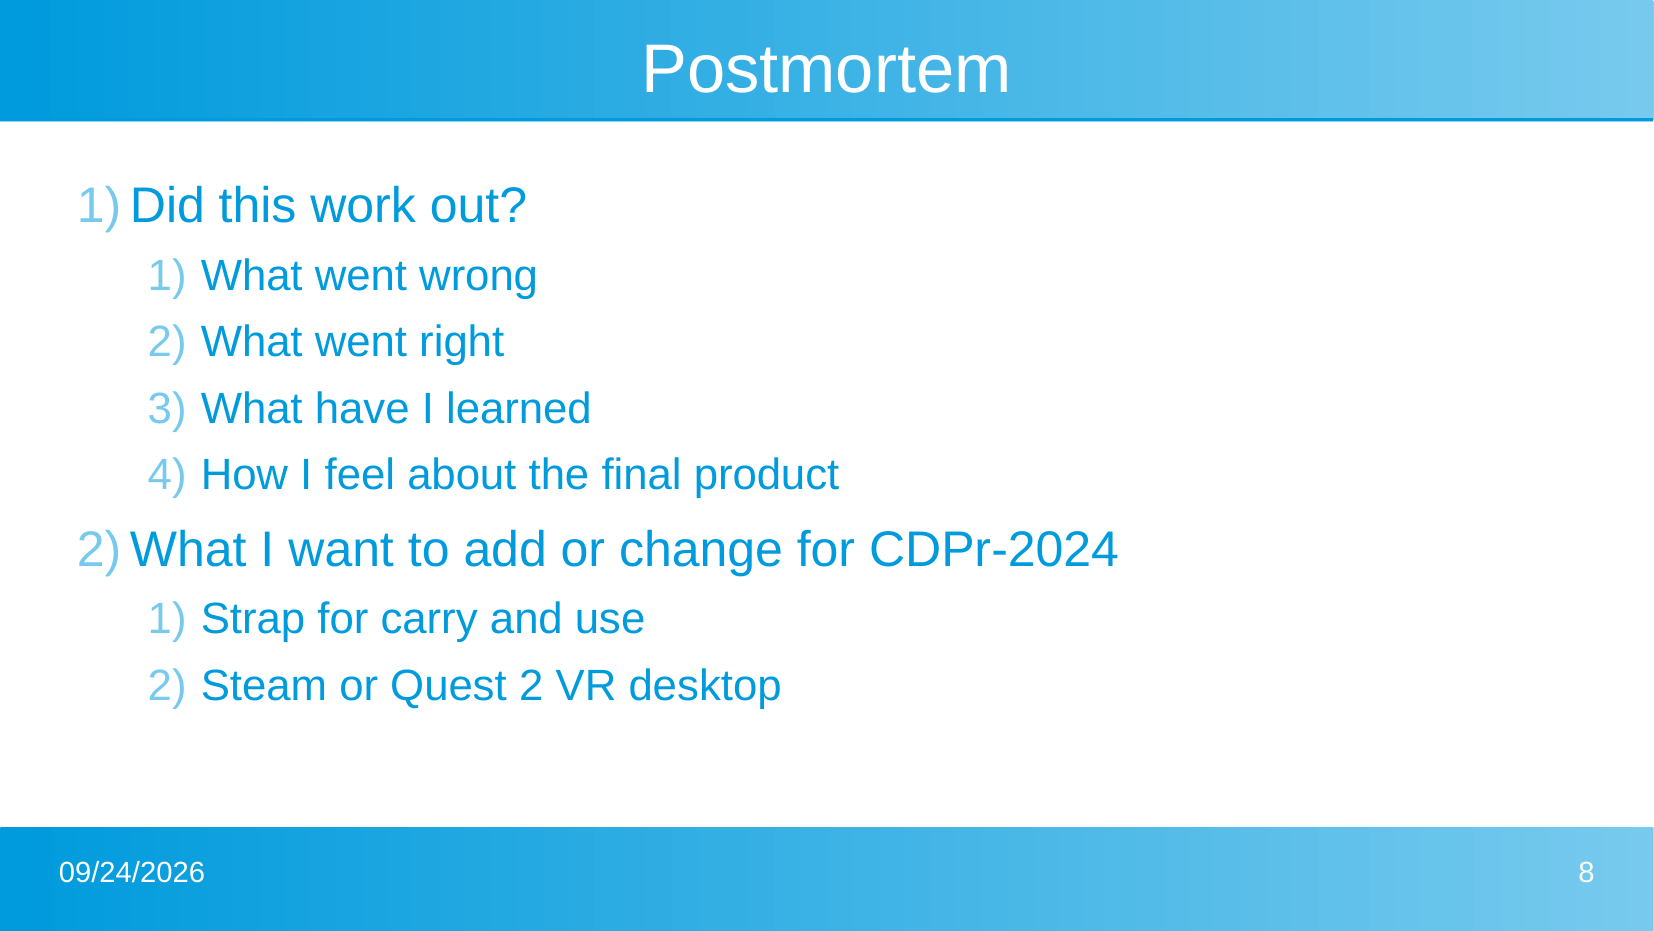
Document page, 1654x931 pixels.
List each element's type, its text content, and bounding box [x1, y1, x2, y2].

list Did this work out? What went wrong What went right What have I learned How I feel about the final product What I want to add or change for CDPr-2024 Strap for carry and use Steam or Quest 2 VR desktop [59, 177, 1595, 768]
title Postmortem [59, 29, 1595, 108]
